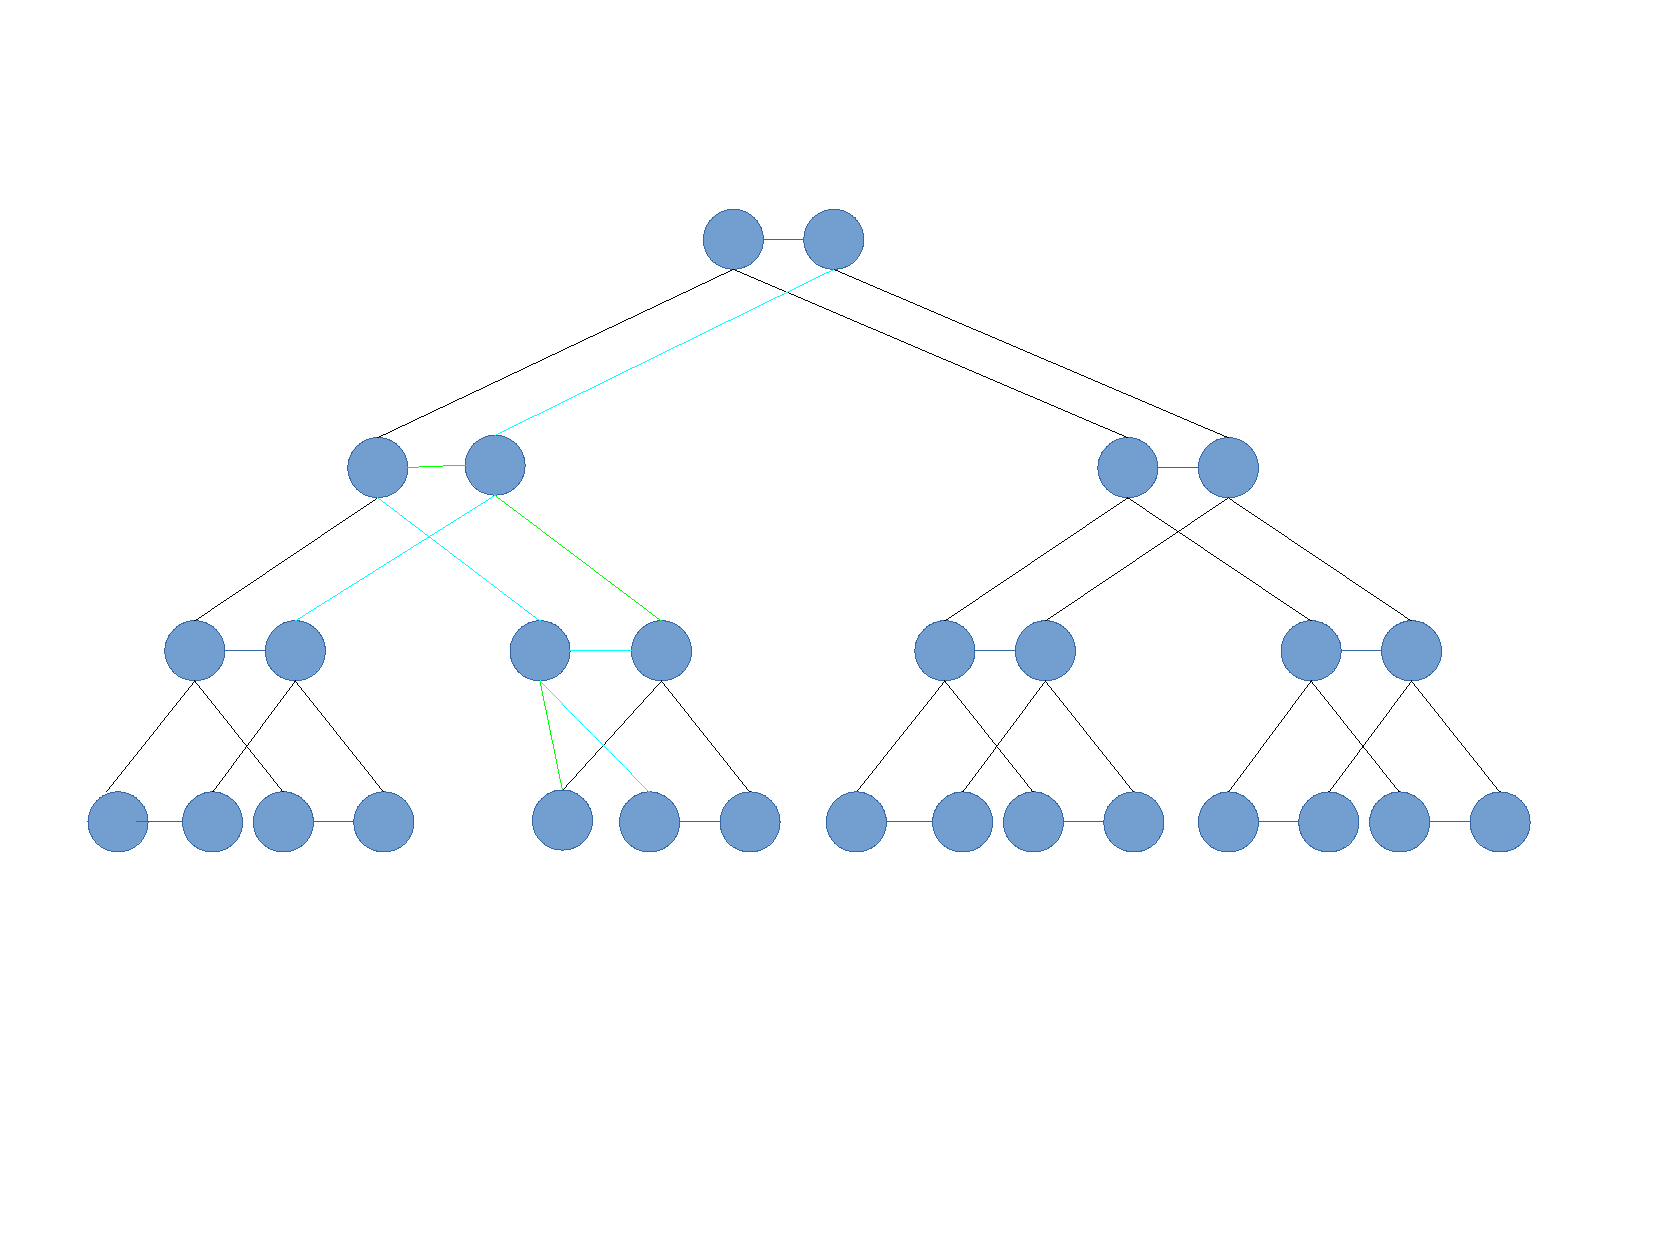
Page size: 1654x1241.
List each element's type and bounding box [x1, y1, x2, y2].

text_box [87, 791, 149, 852]
text_box [631, 620, 692, 681]
text_box [1281, 620, 1342, 681]
text_box [1198, 437, 1259, 498]
text_box [182, 791, 243, 852]
text_box [826, 791, 887, 852]
text_box [720, 791, 781, 852]
text_box [532, 790, 593, 851]
text_box [1369, 791, 1430, 852]
text_box [1097, 437, 1158, 498]
text_box [465, 435, 526, 496]
text_box [1470, 791, 1531, 852]
text_box [265, 620, 326, 681]
text_box [510, 620, 571, 681]
text_box [253, 791, 314, 852]
text_box [1381, 620, 1442, 681]
text_box [703, 209, 764, 270]
text_box [619, 791, 680, 852]
text_box [914, 620, 975, 681]
text_box [164, 620, 225, 681]
text_box [1015, 620, 1076, 681]
text_box [353, 791, 414, 852]
text_box [1003, 791, 1064, 852]
text_box [1103, 791, 1164, 852]
text_box [803, 209, 864, 270]
text_box [1298, 791, 1359, 852]
text_box [932, 791, 993, 852]
text_box [347, 437, 408, 498]
text_box [1198, 791, 1259, 852]
